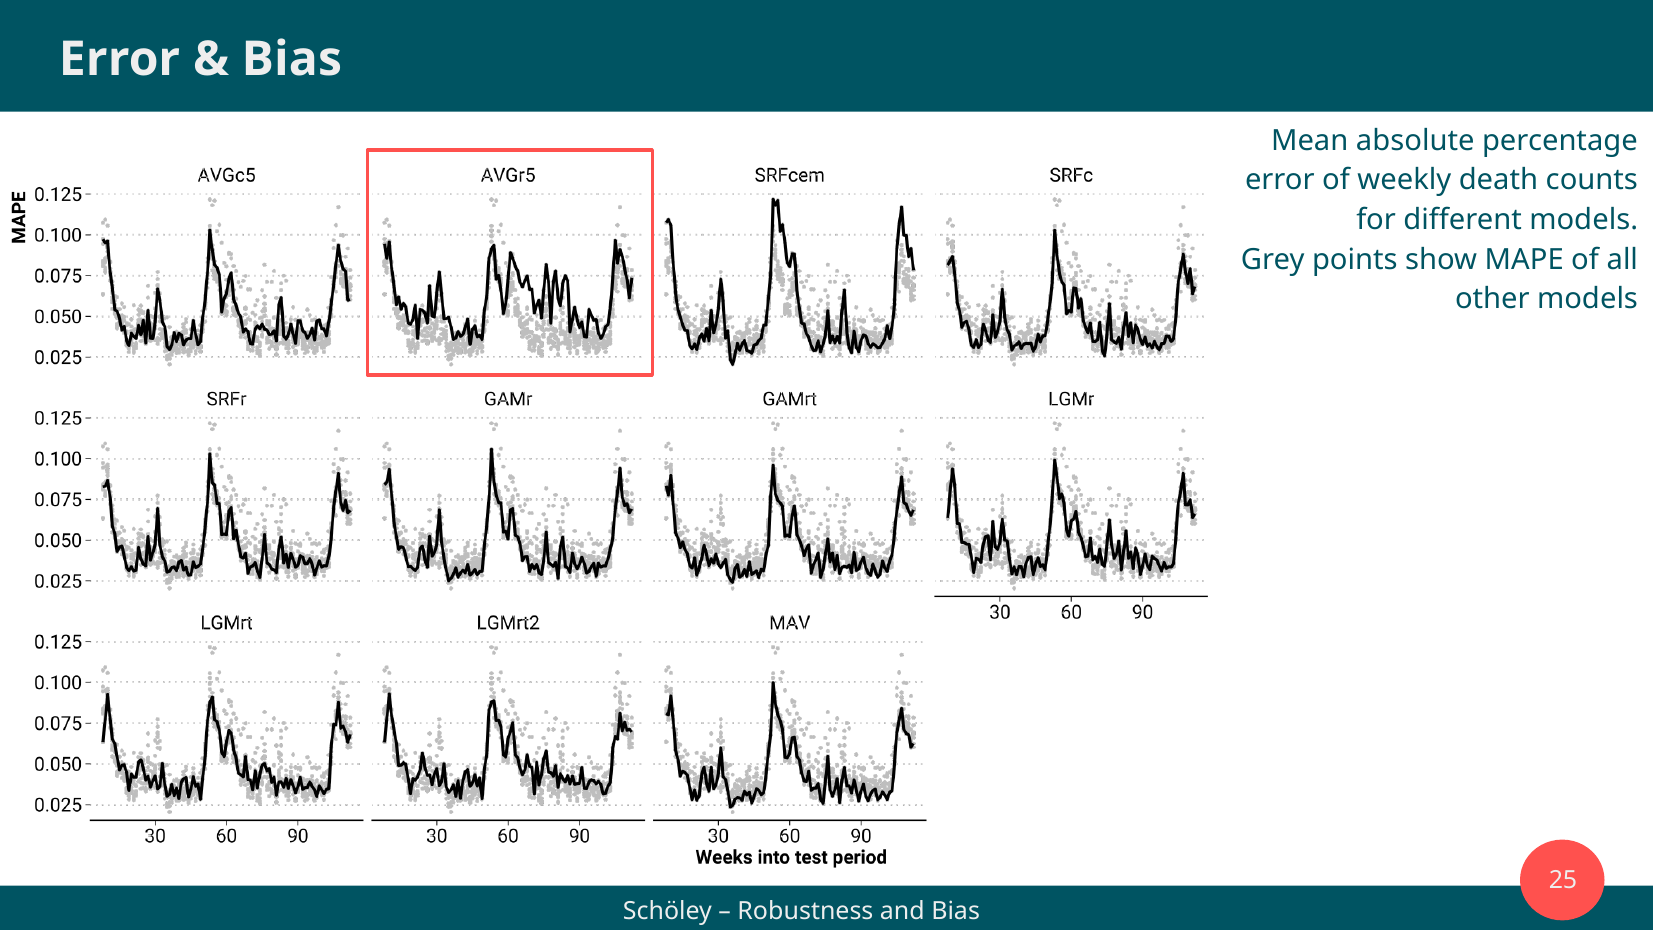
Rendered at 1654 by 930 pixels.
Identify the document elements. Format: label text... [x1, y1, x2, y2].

picture [2, 149, 1216, 878]
title Error & Bias [58, 0, 1594, 117]
text_box Mean absolute percentage error of weekly death counts for different models. Grey points show MAPE of all other models [1215, 111, 1653, 403]
picture [369, 152, 651, 373]
